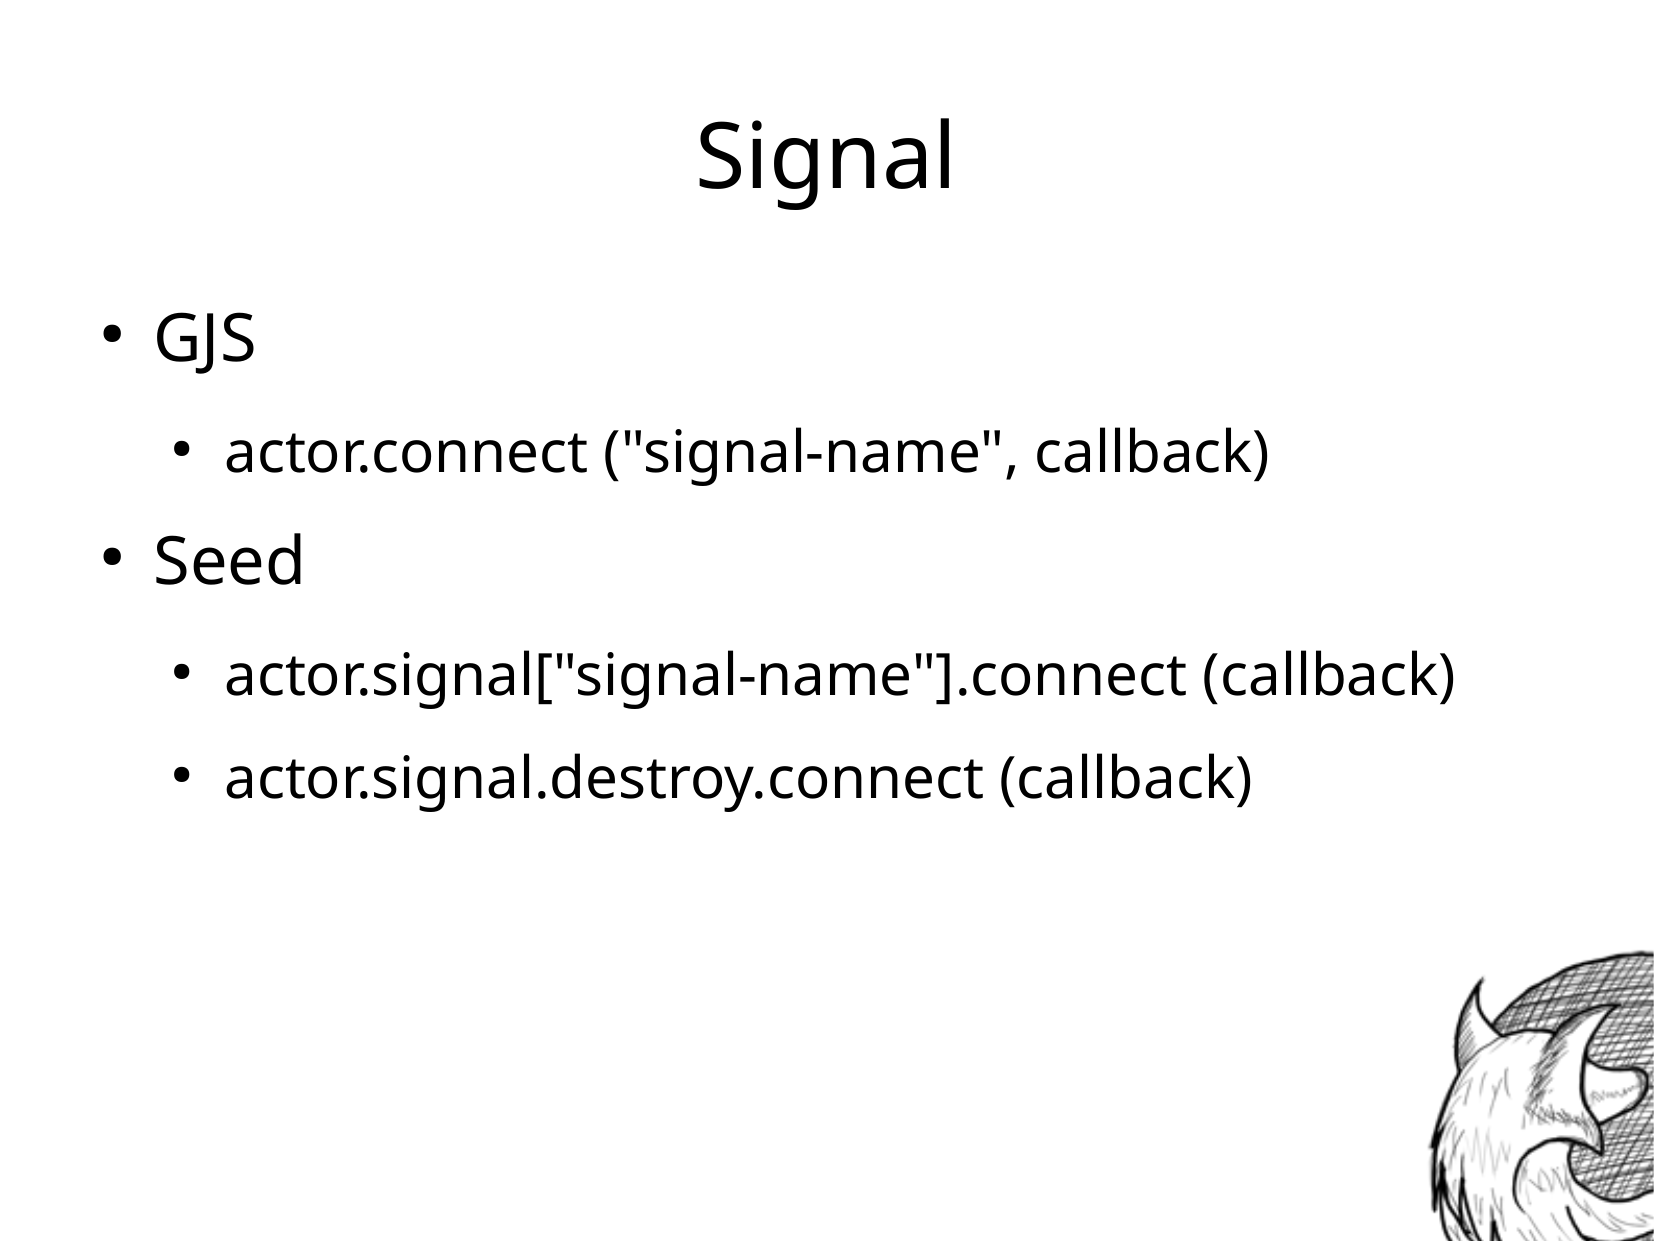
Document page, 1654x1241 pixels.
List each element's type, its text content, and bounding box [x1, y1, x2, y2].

picture [1386, 915, 1654, 1241]
list GJS actor.connect ("signal-name", callback) Seed actor.signal["signal-name"].connect (callback) actor.signal.destroy.connect (callback) [82, 290, 1571, 1109]
title Signal [82, 56, 1571, 250]
